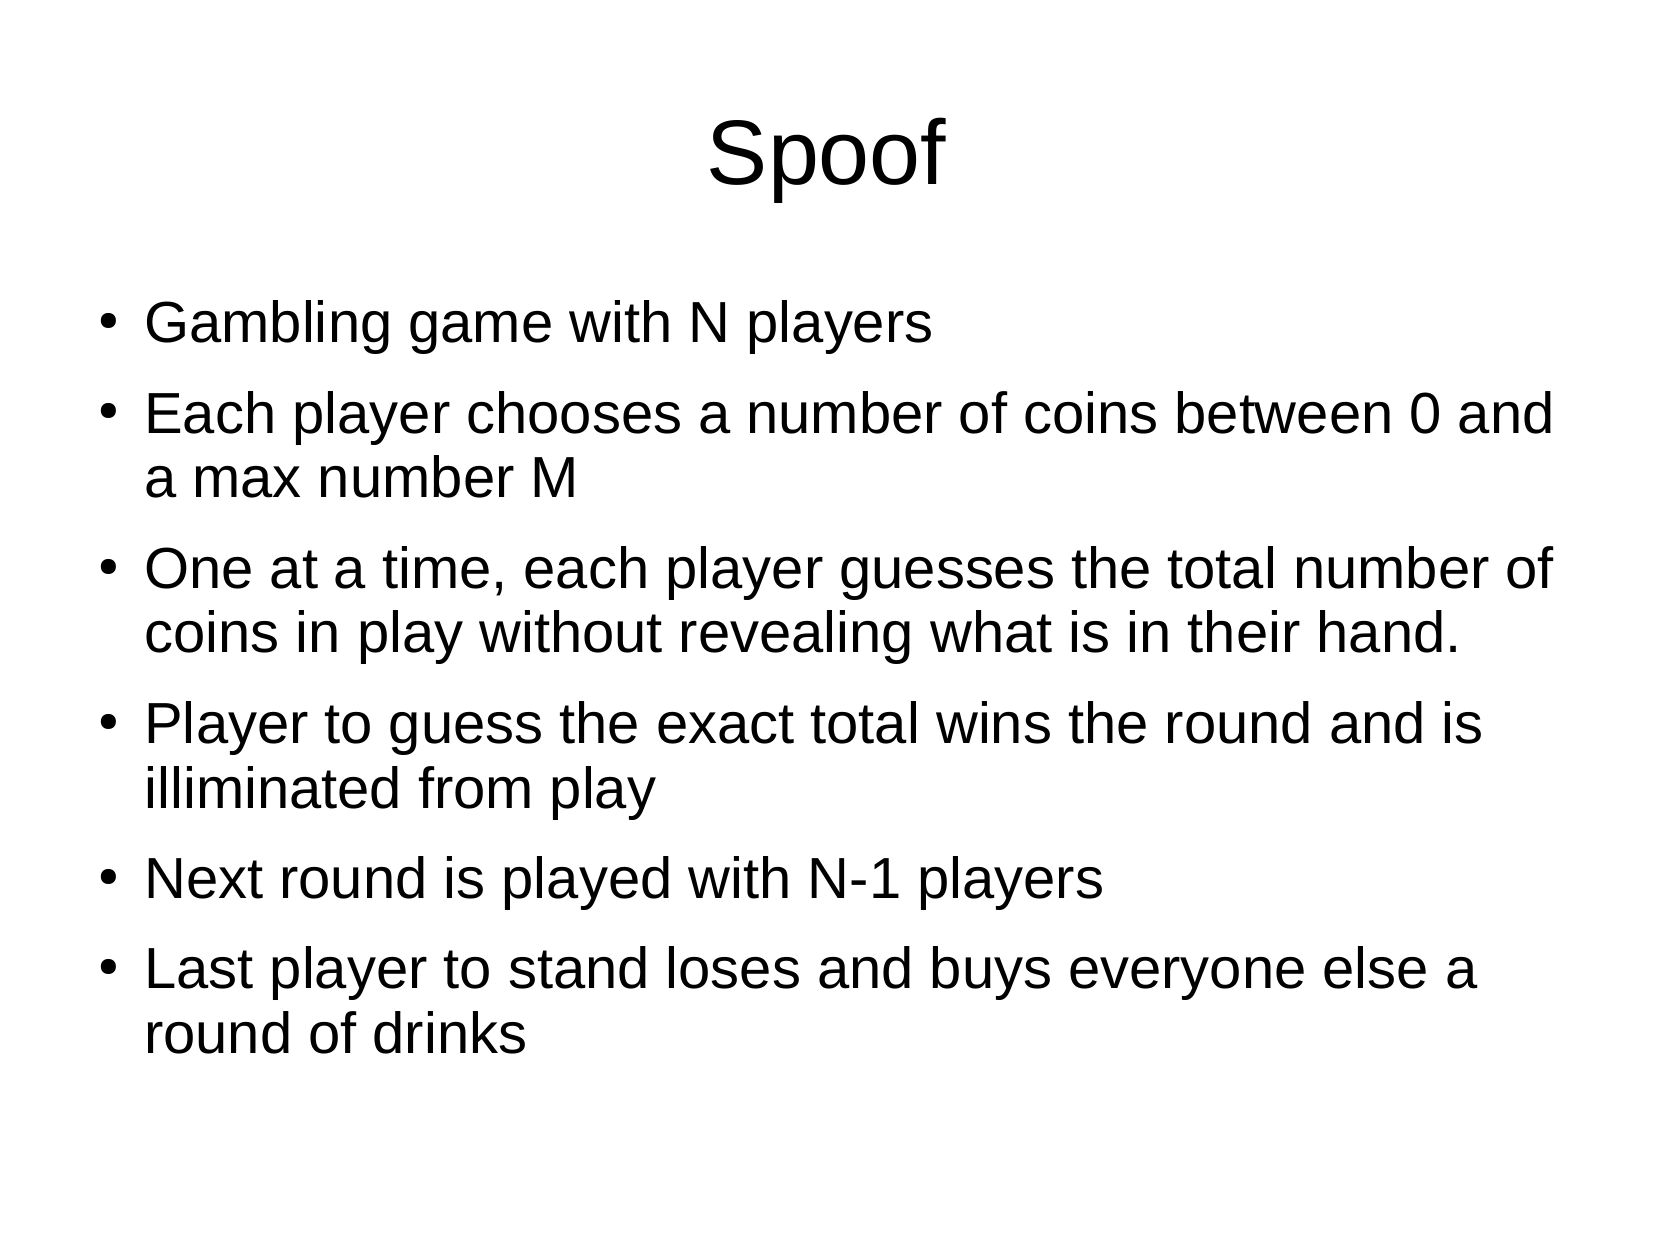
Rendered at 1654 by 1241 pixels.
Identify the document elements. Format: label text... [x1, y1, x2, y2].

list Gambling game with N players Each player chooses a number of coins between 0 and a max number M One at a time, each player guesses the total number of coins in play without revealing what is in their hand. Player to guess the exact total wins the round and is illiminated from play Next round is played with N-1 players Last player to stand loses and buys everyone else a round of drinks [82, 290, 1571, 1075]
title Spoof [82, 49, 1571, 257]
